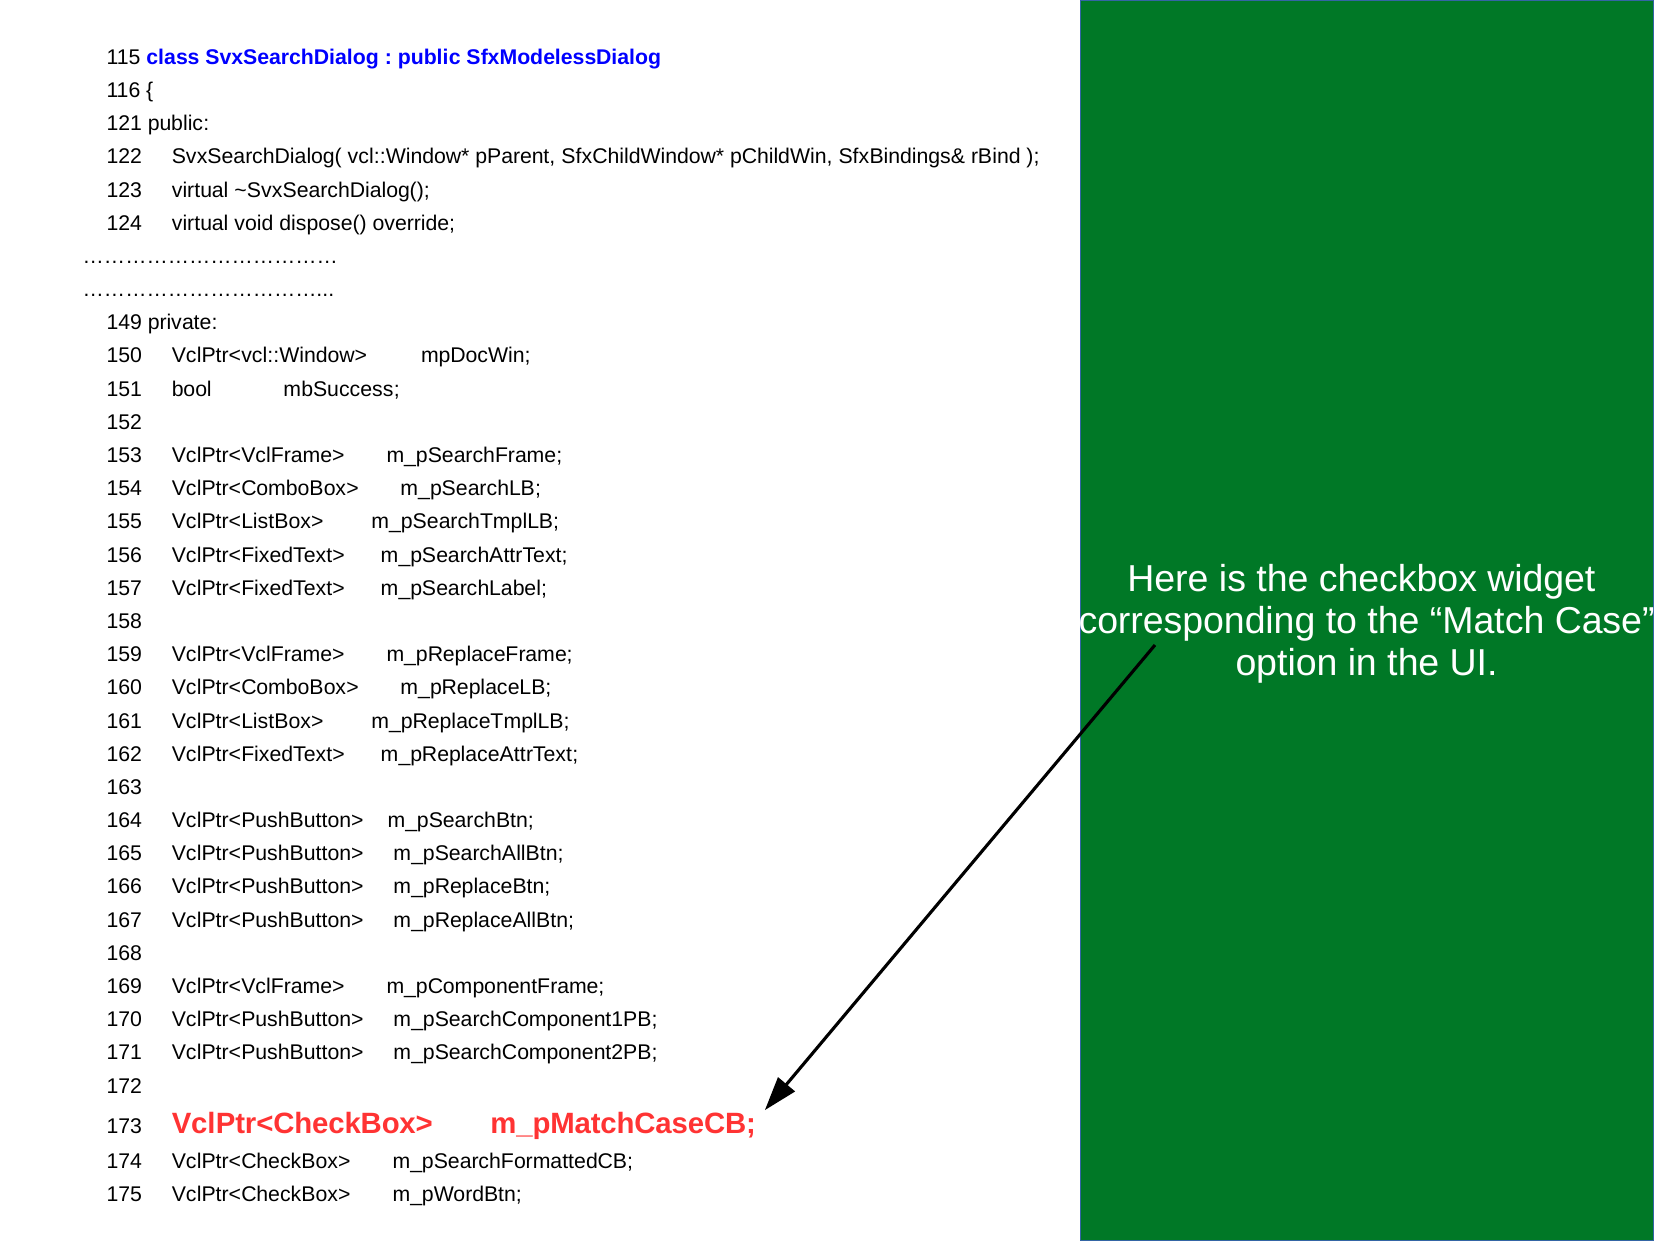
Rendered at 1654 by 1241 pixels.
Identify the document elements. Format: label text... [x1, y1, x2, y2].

text_box Here is the checkbox widget corresponding to the “Match Case” option in the UI. [1080, 0, 1654, 1241]
list 115 class SvxSearchDialog : public SfxModelessDialog 116 { 121 public: 122 SvxSearchDialog( vcl::Window* pParent, SfxChildWindow* pChildWin, SfxBindings& rBind ); 123 virtual ~SvxSearchDialog(); 124 virtual void dispose() override; ……………………………… ……………………………... 149 private: 150 VclPtr<vcl::Window> mpDocWin; 151 bool mbSuccess; 152 153 VclPtr<VclFrame> m_pSearchFrame; 154 VclPtr<ComboBox> m_pSearchLB; 155 VclPtr<ListBox> m_pSearchTmplLB; 156 VclPtr<FixedText> m_pSearchAttrText; 157 VclPtr<FixedText> m_pSearchLabel; 158 159 VclPtr<VclFrame> m_pReplaceFrame; 160 VclPtr<ComboBox> m_pReplaceLB; 161 VclPtr<ListBox> m_pReplaceTmplLB; 162 VclPtr<FixedText> m_pReplaceAttrText; 163 164 VclPtr<PushButton> m_pSearchBtn; 165 VclPtr<PushButton> m_pSearchAllBtn; 166 VclPtr<PushButton> m_pReplaceBtn; 167 VclPtr<PushButton> m_pReplaceAllBtn; 168 169 VclPtr<VclFrame> m_pComponentFrame; 170 VclPtr<PushButton> m_pSearchComponent1PB; 171 VclPtr<PushButton> m_pSearchComponent2PB; 172 173 VclPtr<CheckBox> m_pMatchCaseCB; 174 VclPtr<CheckBox> m_pSearchFormattedCB; 175 VclPtr<CheckBox> m_pWordBtn; [82, 45, 1080, 1231]
